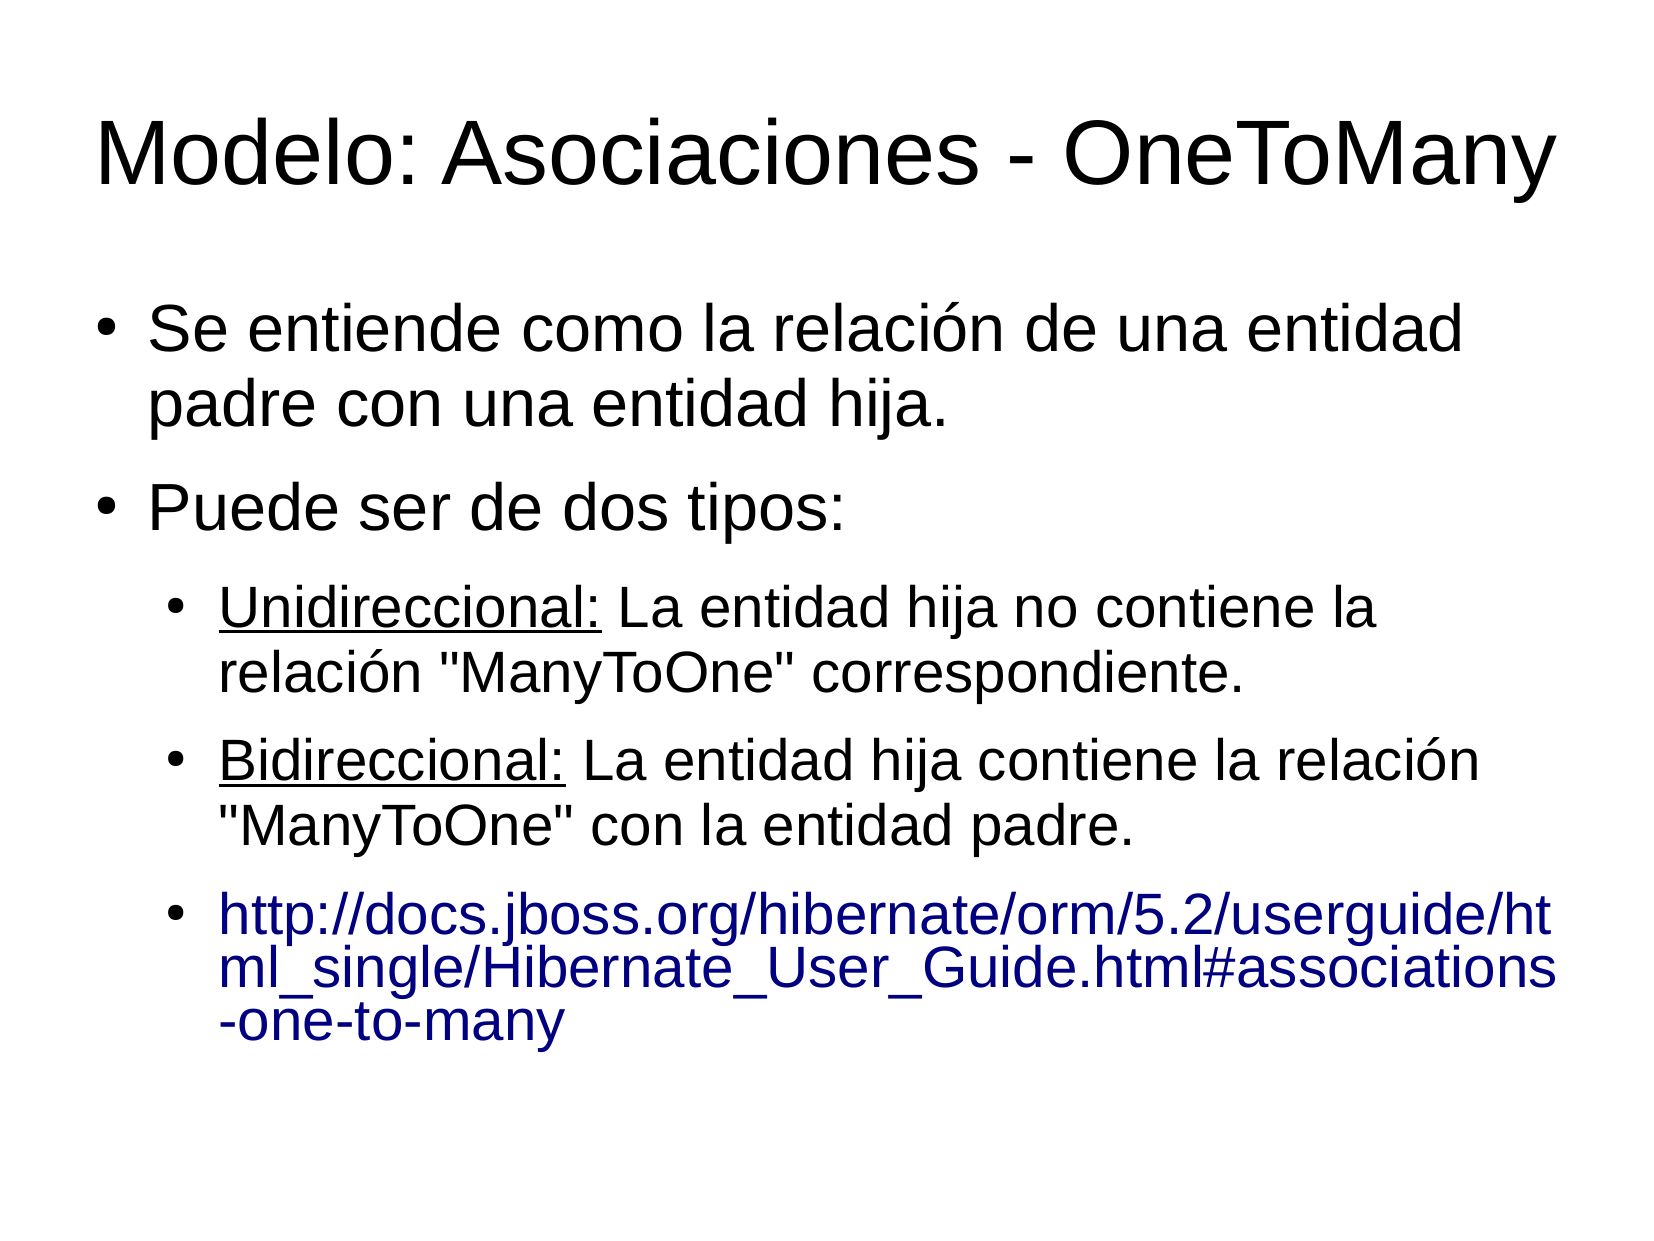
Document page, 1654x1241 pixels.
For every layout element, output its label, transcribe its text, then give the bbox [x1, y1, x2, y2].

title Modelo: Asociaciones - OneToMany [82, 49, 1571, 257]
list Se entiende como la relación de una entidad padre con una entidad hija. Puede ser de dos tipos: Unidireccional: La entidad hija no contiene la relación "ManyToOne" correspondiente. Bidireccional: La entidad hija contiene la relación "ManyToOne" con la entidad padre. http://docs.jboss.org/hibernate/orm/5.2/userguide/html_single/Hibernate_User_Guide.html#associations-one-to-many [76, 291, 1565, 1133]
